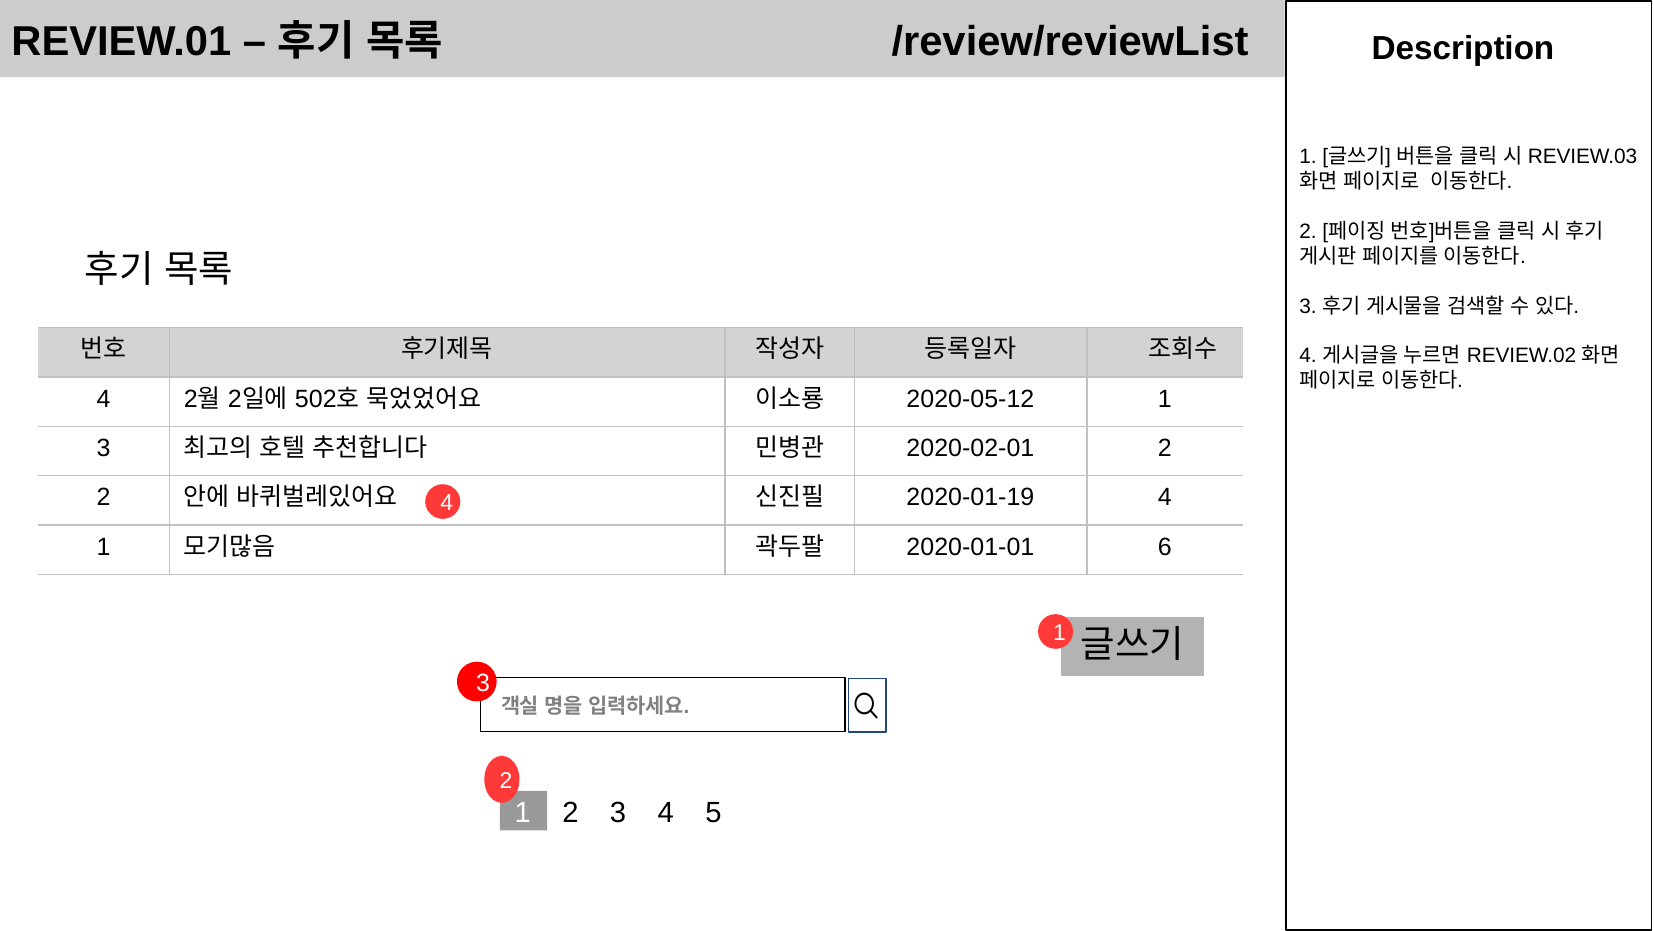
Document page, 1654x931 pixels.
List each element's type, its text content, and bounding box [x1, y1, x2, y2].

table_cell 2 [1088, 427, 1243, 475]
table_cell 6 [1088, 526, 1243, 574]
table_cell 2020-02-01 [855, 427, 1086, 475]
table_cell 이소룡 [726, 378, 854, 426]
table_header 작성자 [726, 328, 854, 376]
text_box 1 [499, 790, 547, 831]
table_header 번호 [38, 328, 169, 376]
table_cell 안에 바퀴벌레있어요 [170, 476, 724, 524]
table_cell 2월 2일에 502호 묵었었어요 [170, 378, 724, 426]
table_cell 4 [1088, 476, 1243, 524]
table_header 글쓰기 [1061, 617, 1204, 676]
text_box 1. [글쓰기] 버튼을 클릭 시 REVIEW.03 화면 페이지로 이동한다. 2. [페이징 번호]버튼을 클릭 시 후기 게시판 페이지를 이동한다. 3. 후기 게시물을 검색할 수 있다. 4. 게시글을 누르면 REVIEW.02 화면 페이지로 이동한다. [1284, 0, 1654, 733]
picture [854, 692, 878, 719]
text_box Description [1291, 18, 1635, 77]
text_box 2 [484, 755, 520, 803]
table_cell 2020-05-12 [855, 378, 1086, 426]
table_cell 2020-01-19 [855, 476, 1086, 524]
table_cell 3 [38, 427, 169, 475]
table_cell 2 [38, 476, 169, 524]
text_box 4 [642, 790, 690, 831]
table_cell 1 [1088, 378, 1243, 426]
text_box 1 [1038, 614, 1074, 649]
table_header 등록일자 [855, 328, 1086, 376]
table_cell 신진필 [726, 476, 854, 524]
table_cell 민병관 [726, 427, 854, 475]
text_box 객실 명을 입력하세요. [480, 677, 845, 732]
table_header 후기제목 [170, 328, 724, 376]
table_cell 최고의 호텔 추천합니다 [170, 427, 724, 475]
text_box [1285, 733, 1652, 931]
text_box 후기 목록 [35, 237, 284, 296]
text_box REVIEW.01 – 후기 목록 /review/reviewList [0, 0, 1285, 78]
text_box 4 [425, 484, 461, 519]
table_cell 모기많음 [170, 526, 724, 574]
text_box 5 [690, 790, 738, 831]
text_box 3 [595, 790, 642, 831]
table_cell 2020-01-01 [855, 526, 1086, 574]
table_cell 1 [38, 526, 169, 574]
text_box 2 [547, 790, 595, 831]
text_box 3 [456, 661, 497, 702]
table_header 조회수 [1088, 328, 1243, 376]
table_cell 곽두팔 [726, 526, 854, 574]
table_cell 4 [38, 378, 169, 426]
